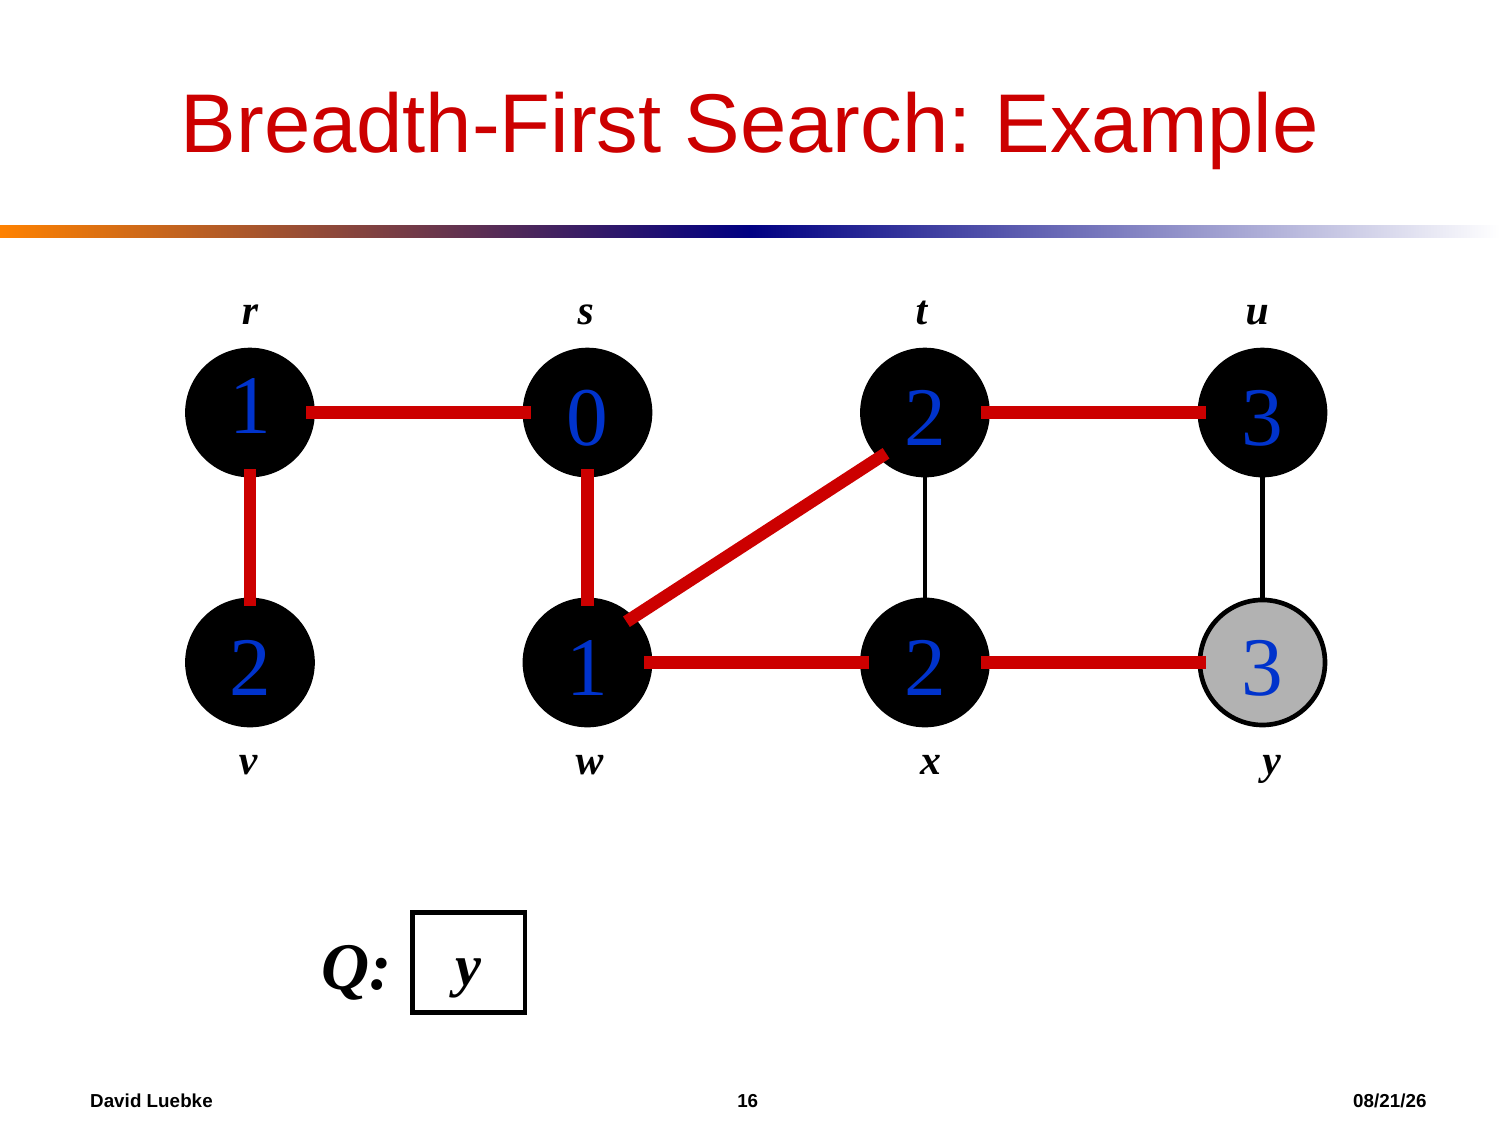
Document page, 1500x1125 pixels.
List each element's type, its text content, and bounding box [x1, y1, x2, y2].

text_box 2 [187, 600, 313, 725]
text_box 3 [1200, 350, 1326, 475]
text_box v [224, 725, 273, 791]
text_box y [412, 912, 525, 1013]
text_box r [227, 275, 273, 341]
text_box u [1230, 275, 1284, 341]
text_box 3 [1200, 600, 1326, 725]
text_box t [900, 275, 942, 341]
text_box 1 [524, 600, 650, 725]
text_box 2 [862, 600, 988, 725]
title Breadth-First Search: Example [75, 37, 1426, 201]
text_box David Luebke <number> 03/10/19 [75, 1074, 1426, 1125]
text_box 0 [525, 350, 651, 475]
text_box x [905, 725, 956, 791]
text_box s [562, 275, 609, 341]
text_box w [560, 725, 619, 791]
text_box y [1247, 725, 1296, 791]
text_box Q: [299, 912, 412, 1013]
text_box 1 [187, 350, 313, 475]
text_box 2 [862, 350, 988, 475]
